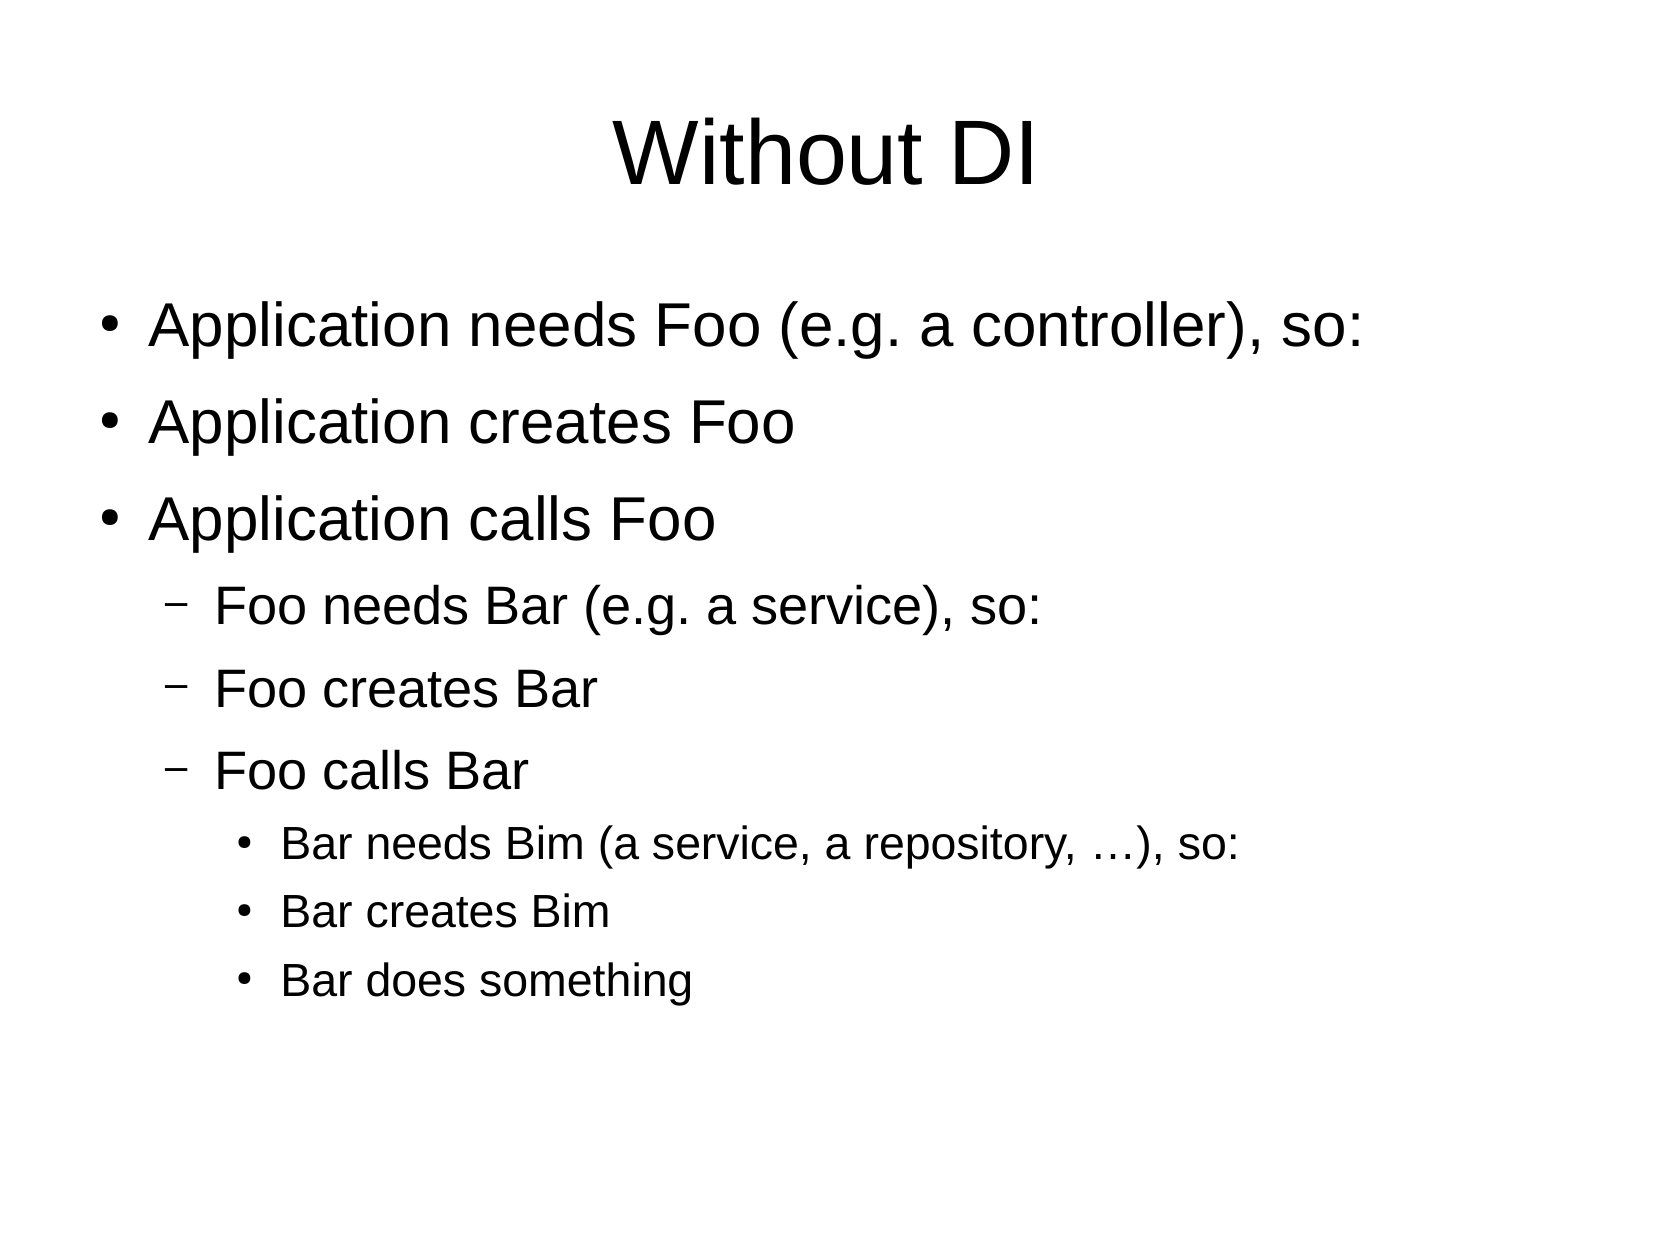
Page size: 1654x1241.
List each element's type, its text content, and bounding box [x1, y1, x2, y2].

list Application needs Foo (e.g. a controller), so: Application creates Foo Application calls Foo Foo needs Bar (e.g. a service), so: Foo creates Bar Foo calls Bar Bar needs Bim (a service, a repository, …), so: Bar creates Bim Bar does something [82, 290, 1571, 1010]
title Without DI [82, 49, 1571, 257]
